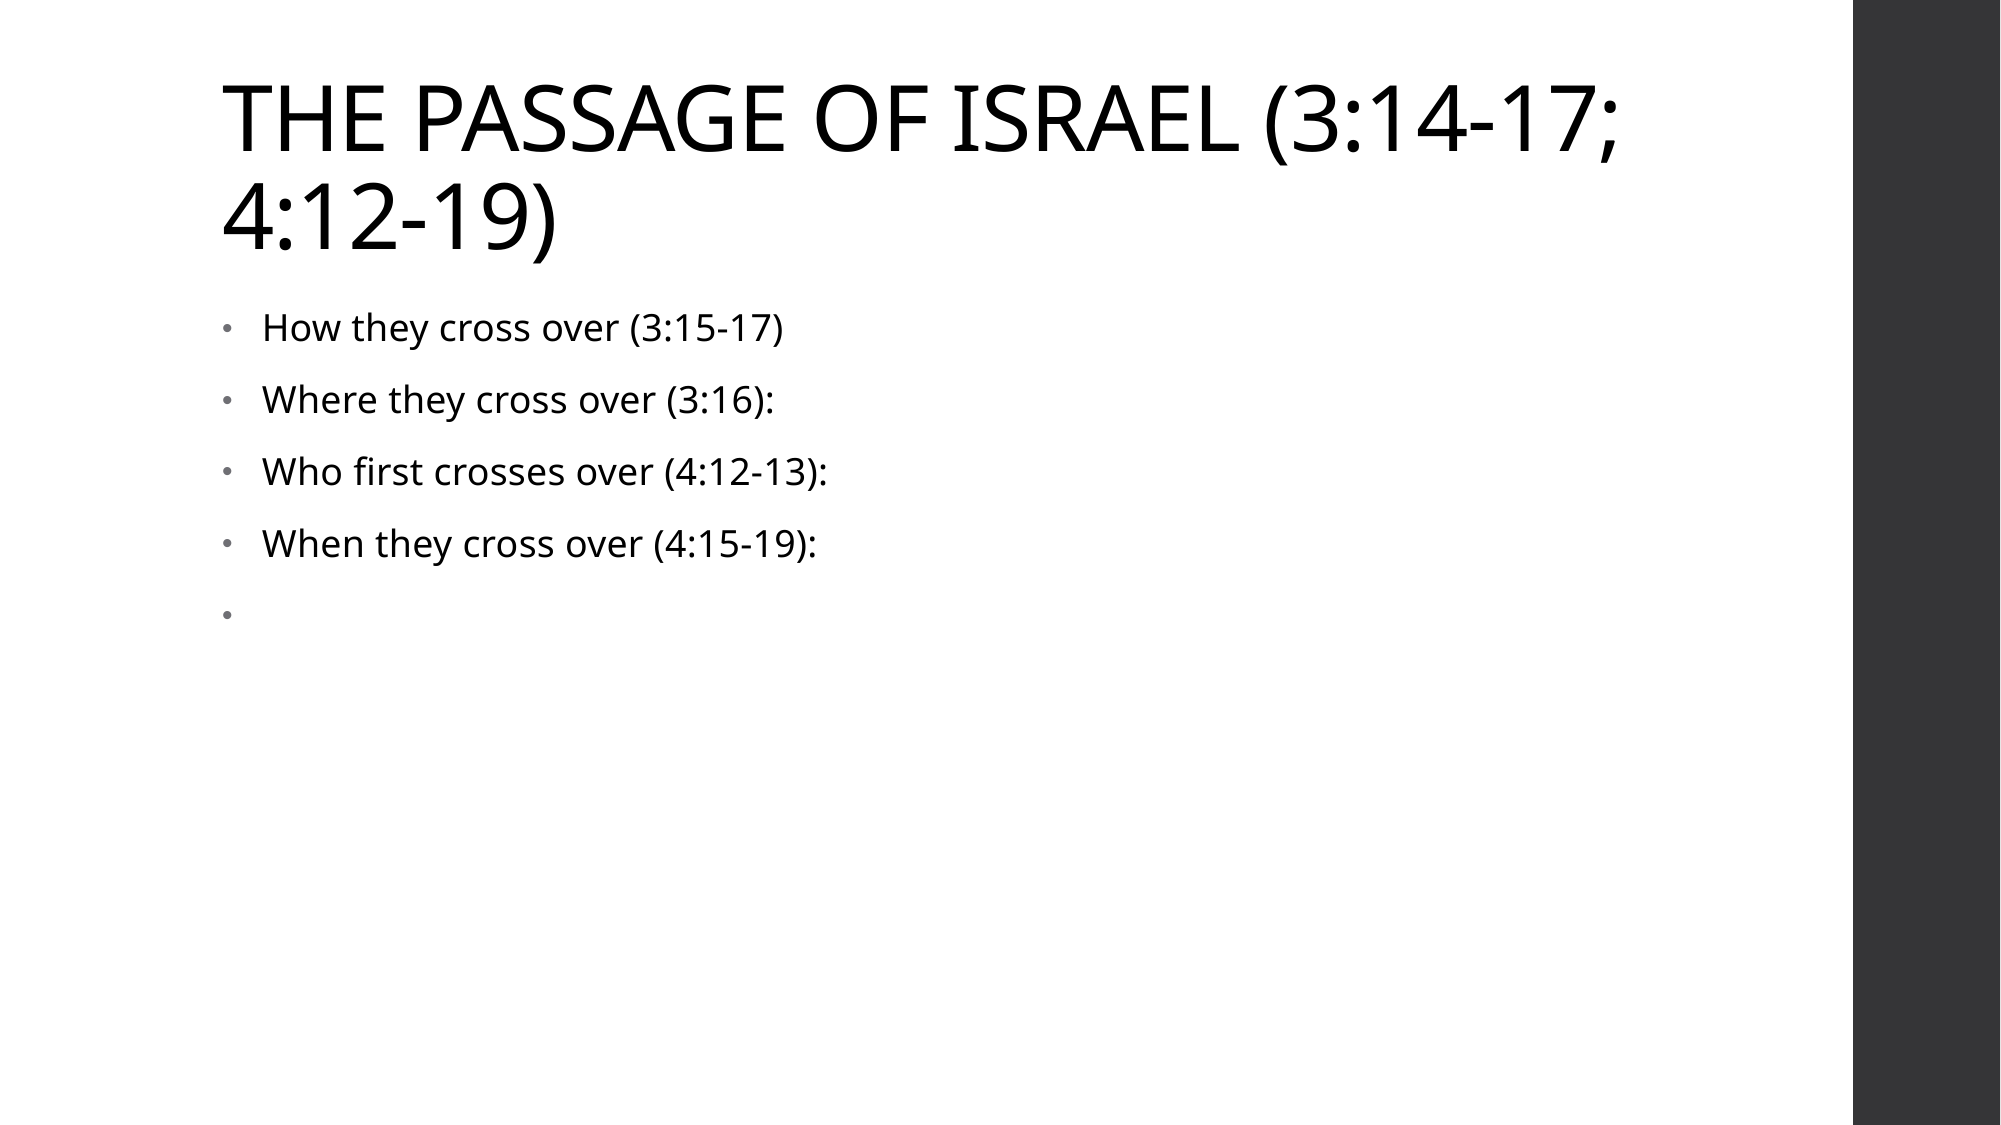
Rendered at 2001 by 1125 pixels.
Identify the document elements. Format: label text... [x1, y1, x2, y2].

list How they cross over (3:15-17) Where they cross over (3:16): Who first crosses over (4:12-13): When they cross over (4:15-19): [206, 299, 1617, 1014]
title THE PASSAGE OF ISRAEL (3:14-17; 4:12-19) [206, 60, 1797, 278]
